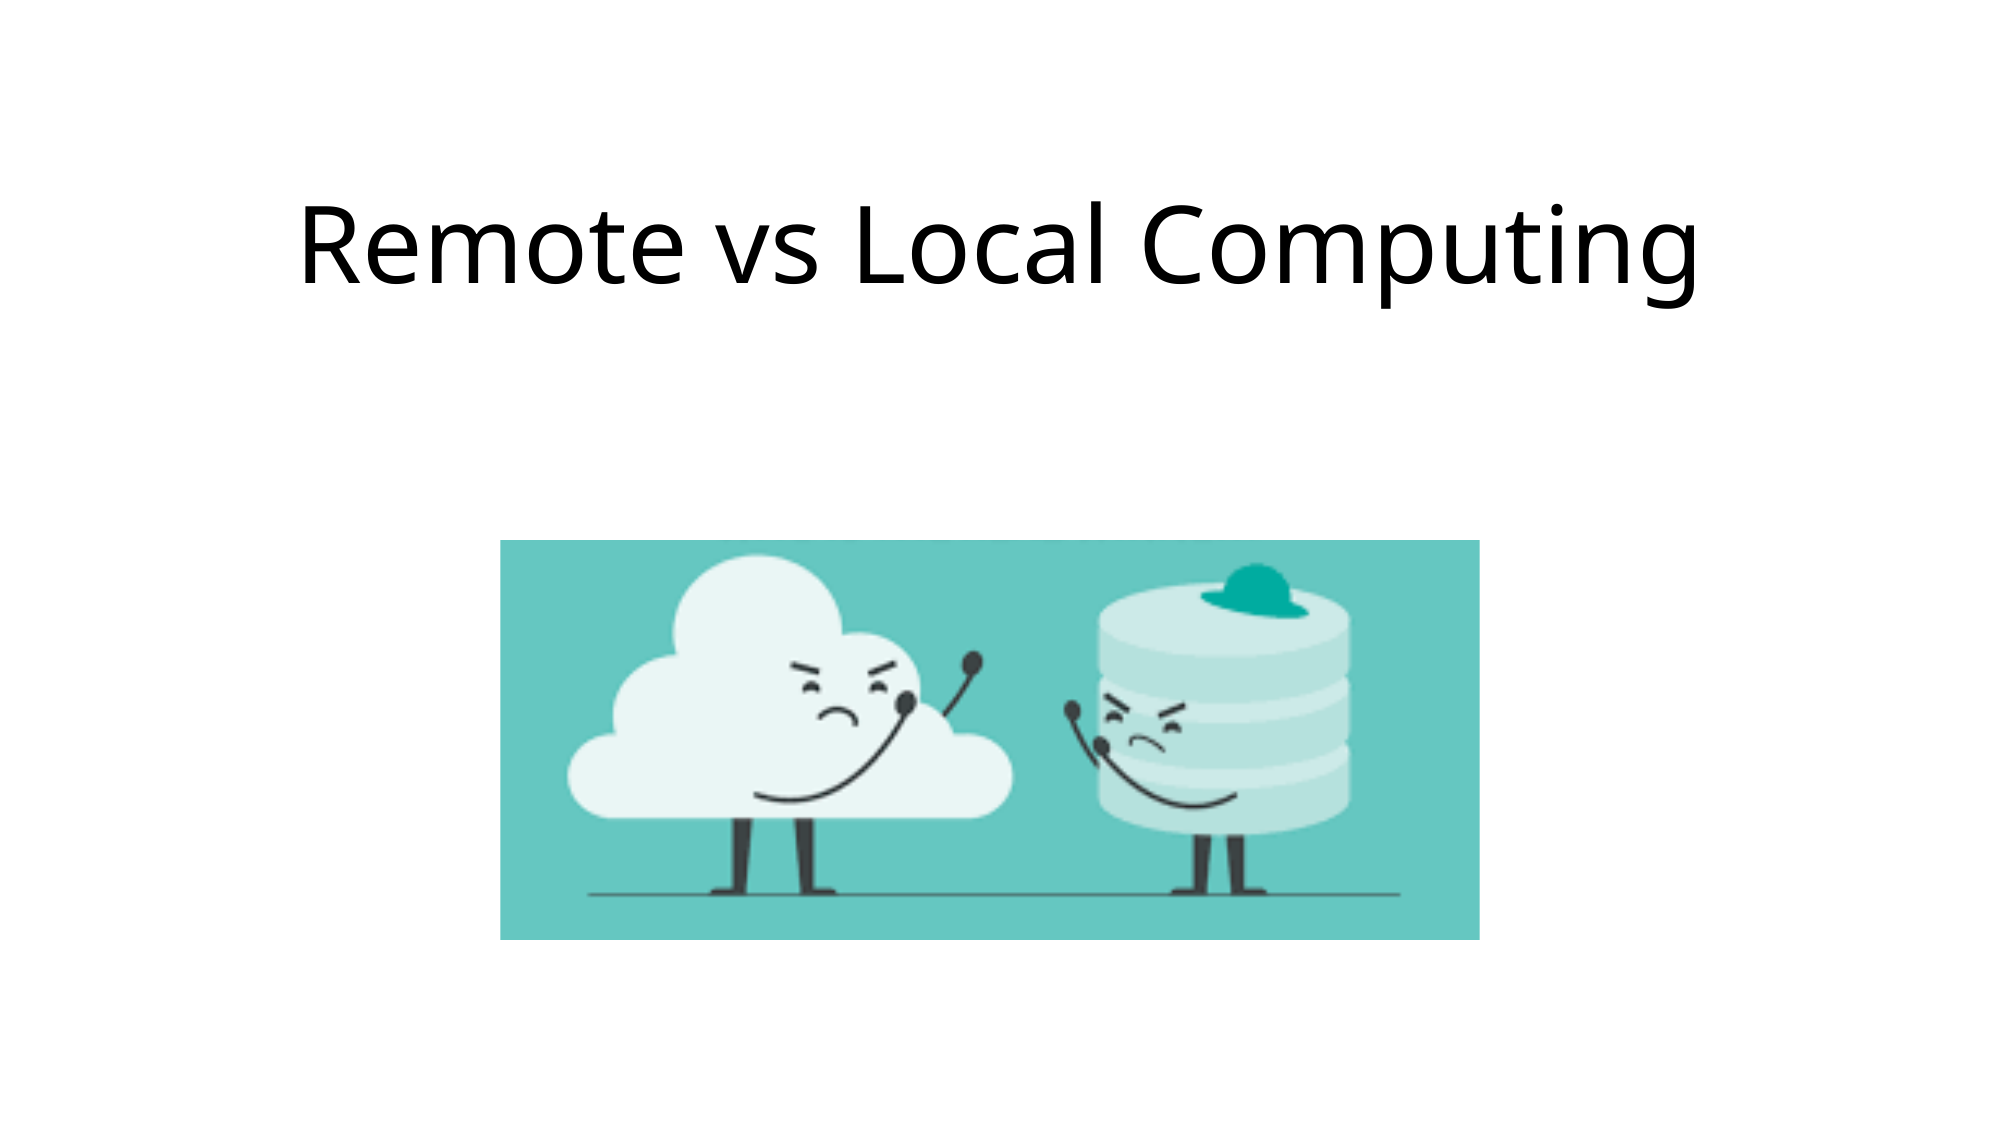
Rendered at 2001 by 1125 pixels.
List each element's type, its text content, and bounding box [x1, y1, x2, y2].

title Remote vs Local Computing [249, 99, 1750, 314]
picture [500, 540, 1480, 940]
